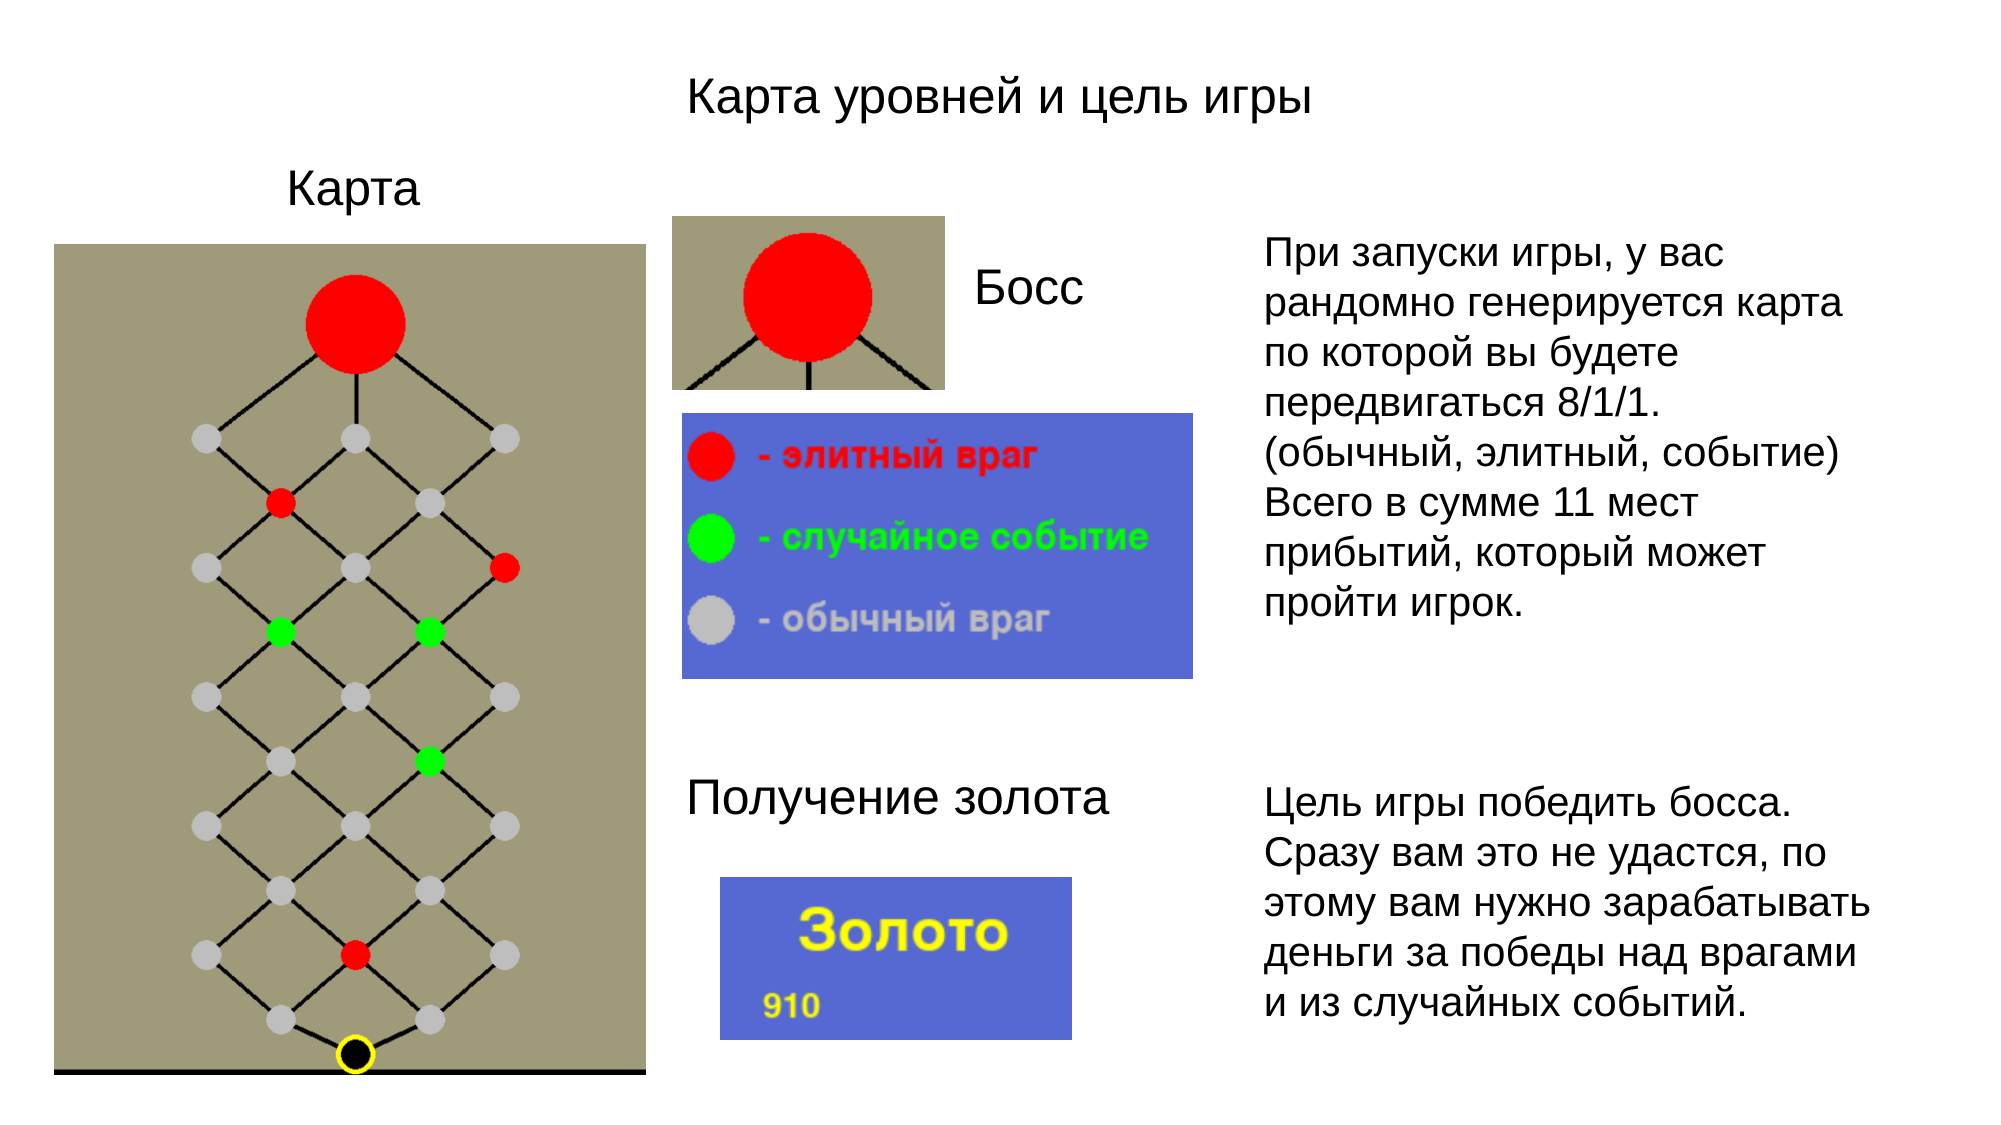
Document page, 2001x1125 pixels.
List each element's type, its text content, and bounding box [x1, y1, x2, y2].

picture [54, 244, 646, 1075]
picture [682, 413, 1193, 679]
text_box Получение золота [519, 732, 1263, 857]
text_box Босс [791, 237, 1263, 331]
picture [720, 877, 1072, 1040]
title Карта уровней и цель игры [250, 7, 1750, 181]
text_box Карта [82, 118, 639, 253]
text_box При запуски игры, у вас рандомно генерируется карта по которой вы будете передвигаться 8/1/1. (обычный, элитный, событие) Всего в сумме 11 мест прибытий, который может пройти игрок. Цель игры победить босса. Сразу вам это не удастся, по этому вам нужно зарабатывать деньги за победы над врагами и из случайных событий. [1263, 224, 1878, 1016]
picture [672, 216, 945, 390]
